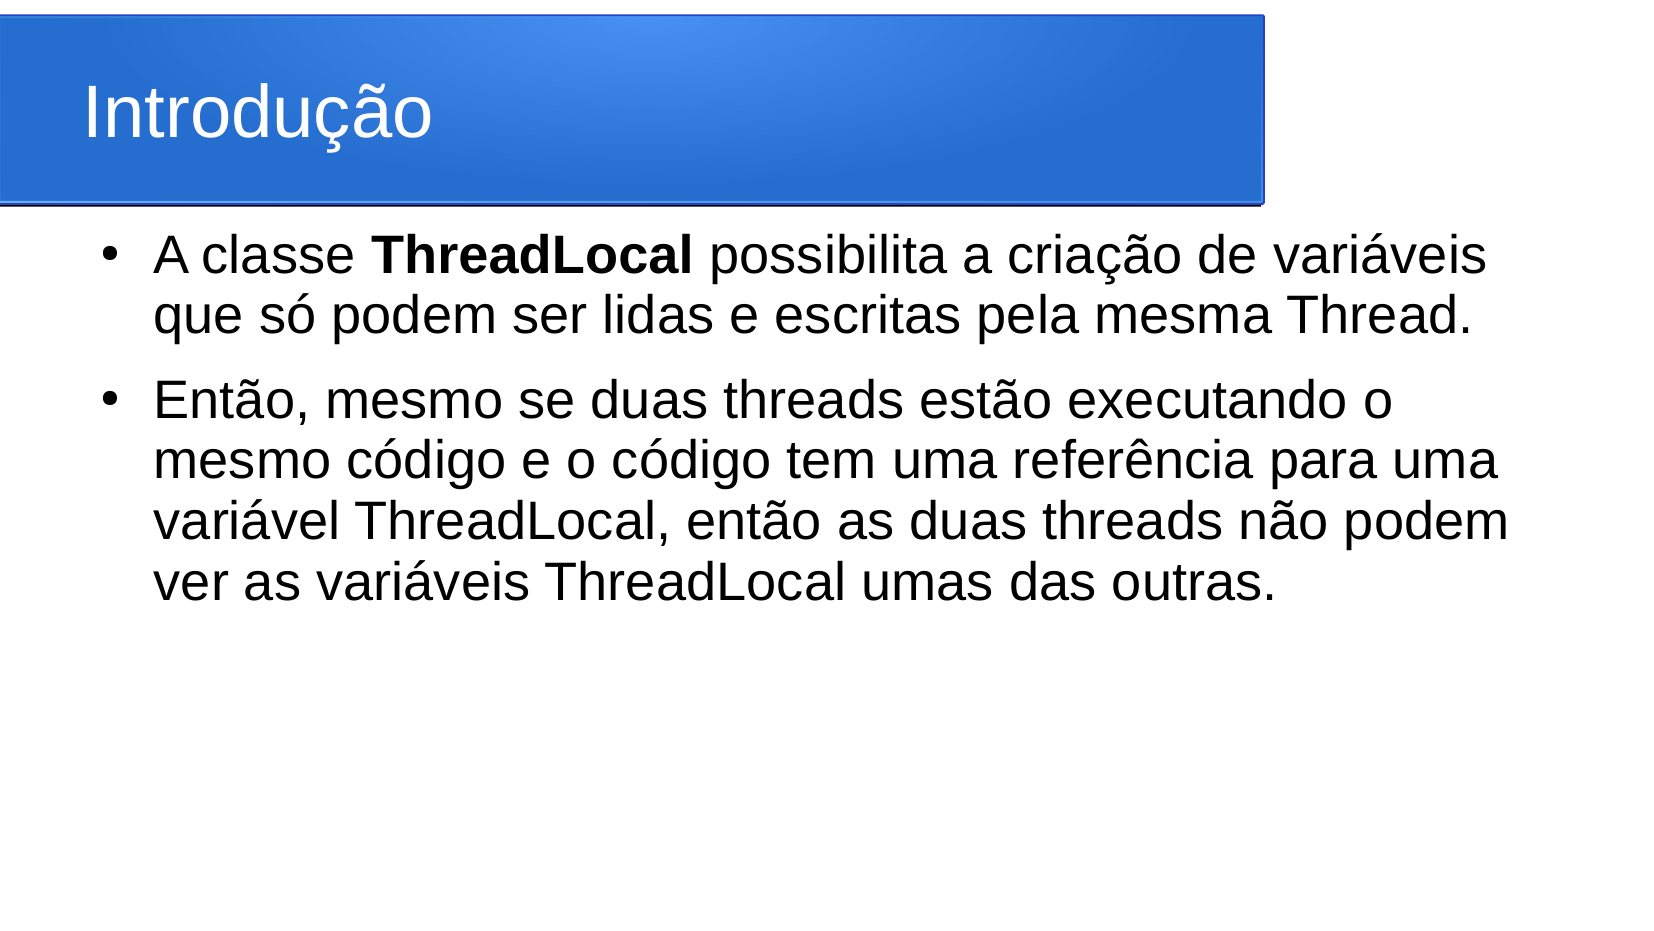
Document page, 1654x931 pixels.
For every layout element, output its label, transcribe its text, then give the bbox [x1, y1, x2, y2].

title Introdução [82, 35, 1235, 189]
list A classe ThreadLocal possibilita a criação de variáveis que só podem ser lidas e escritas pela mesma Thread. Então, mesmo se duas threads estão executando o mesmo código e o código tem uma referência para uma variável ThreadLocal, então as duas threads não podem ver as variáveis ThreadLocal umas das outras. [82, 224, 1571, 764]
